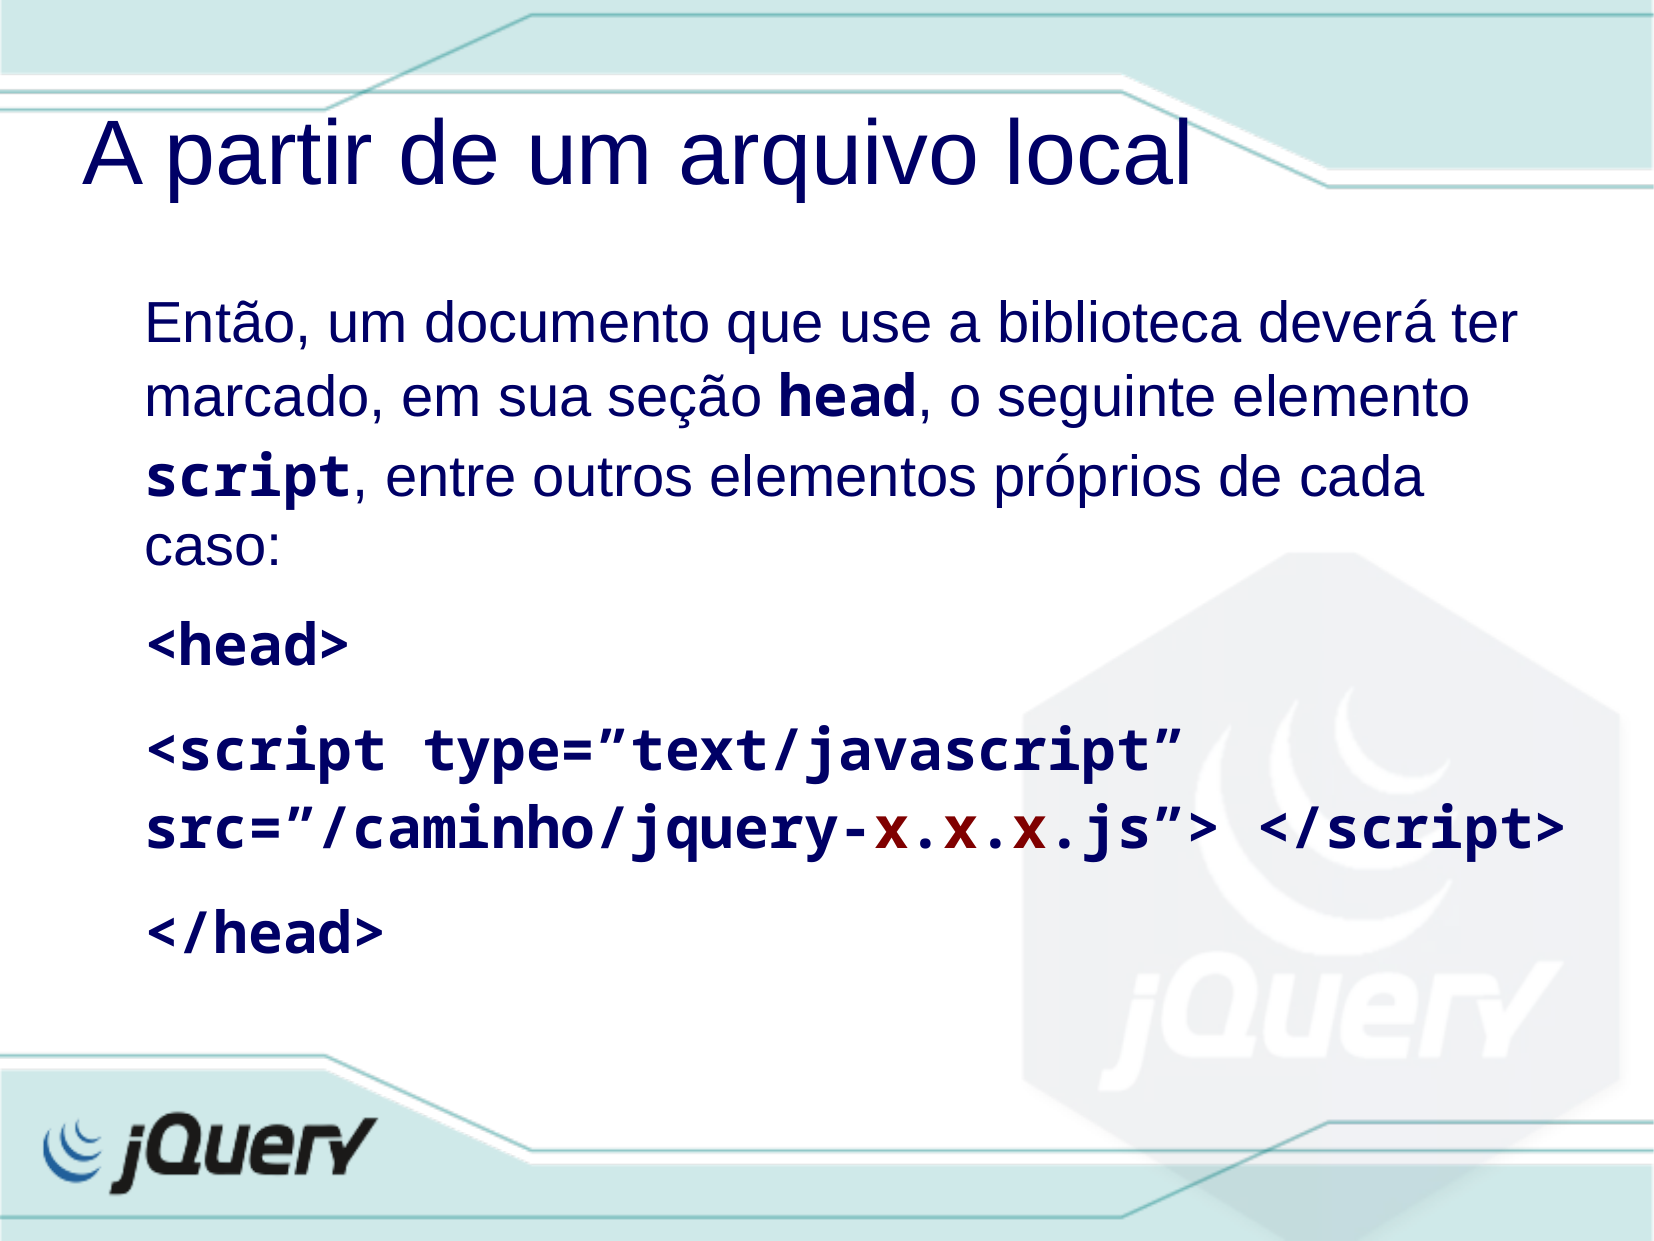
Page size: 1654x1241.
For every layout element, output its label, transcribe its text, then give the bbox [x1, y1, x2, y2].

title A partir de um arquivo local [82, 49, 1571, 257]
picture [0, 0, 1654, 1241]
list Então, um documento que use a biblioteca deverá ter marcado, em sua seção head, o seguinte elemento script, entre outros elementos próprios de cada caso: <head> <script type=”text/javascript” src=”/caminho/jquery-x.x.x.js”> </script> </head> [82, 290, 1571, 1010]
